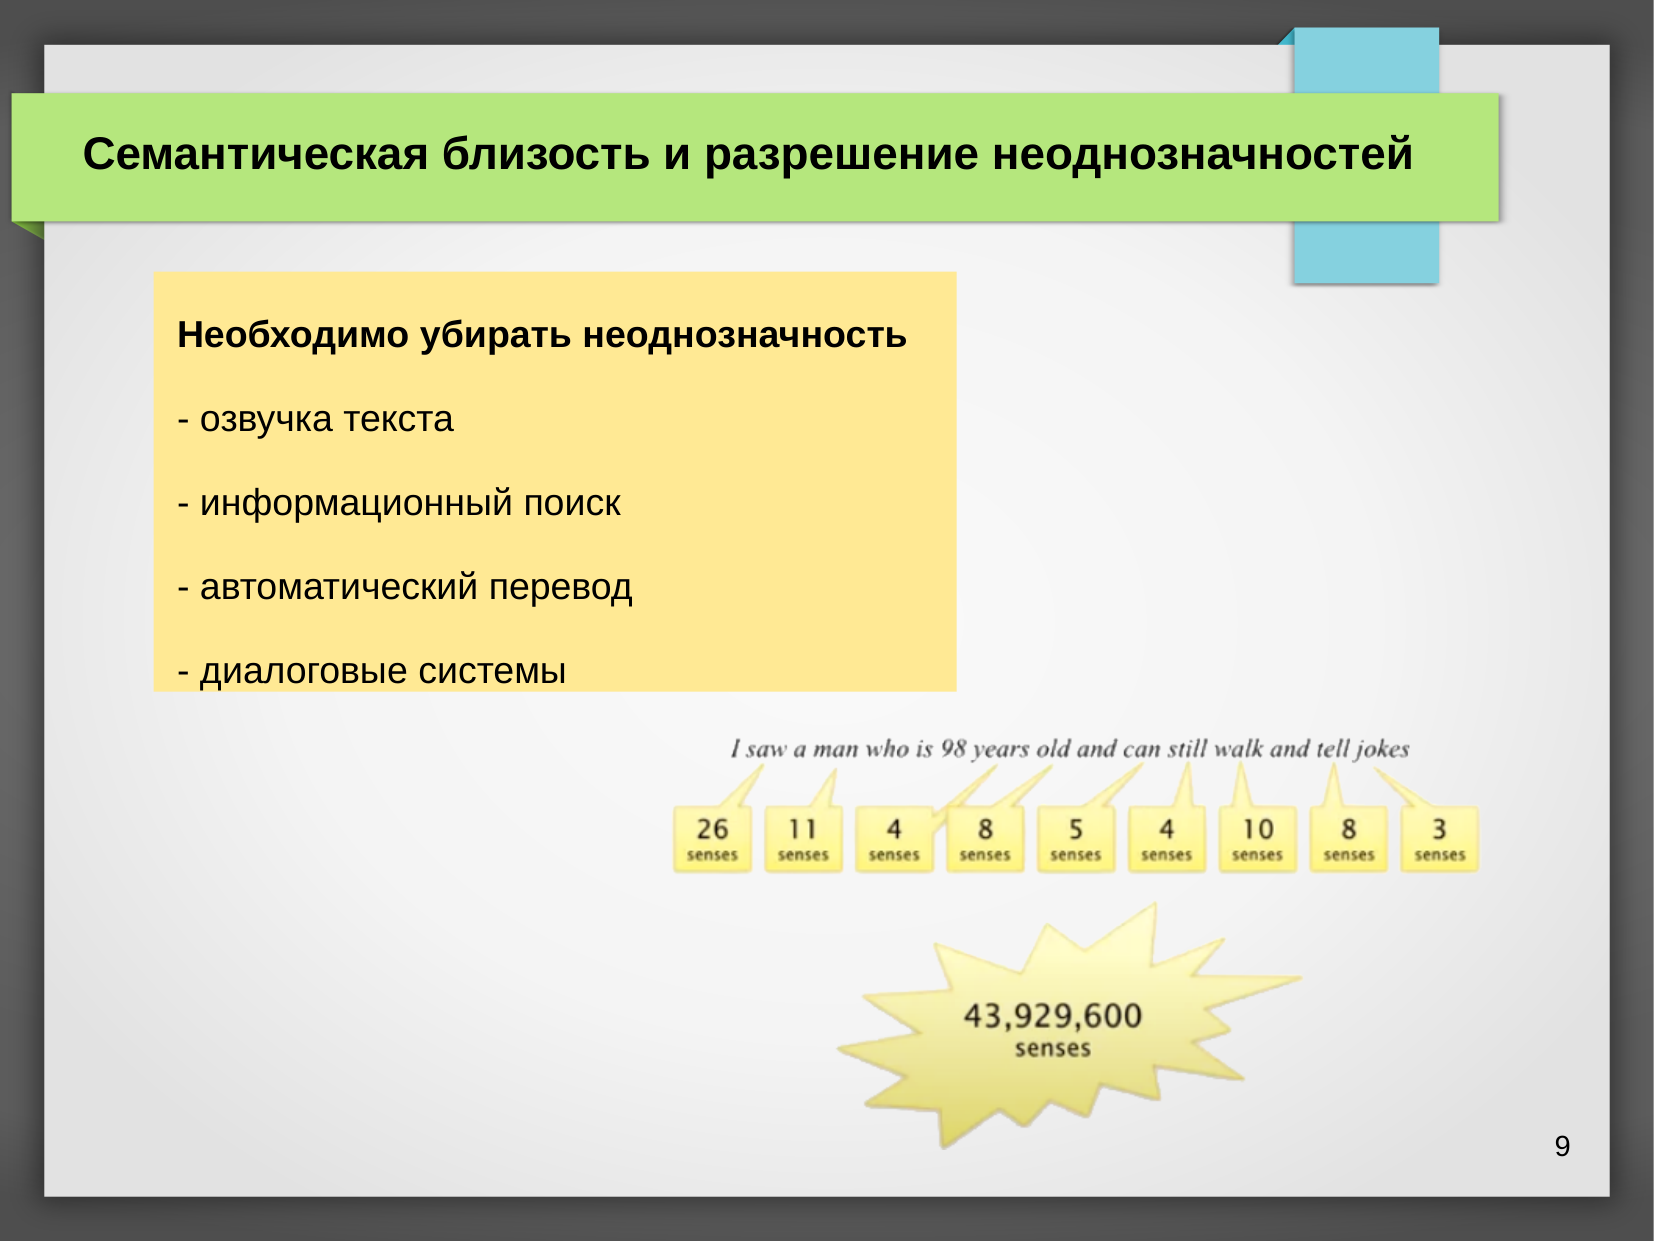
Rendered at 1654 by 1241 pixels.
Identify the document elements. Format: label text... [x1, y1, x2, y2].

picture [0, 0, 1654, 1241]
text_box Необходимо убирать неоднозначность - озвучка текста - информационный поиск - автоматический перевод - диалоговые системы [153, 271, 957, 692]
title Семантическая близость и разрешение неоднозначностей [82, 121, 1489, 187]
